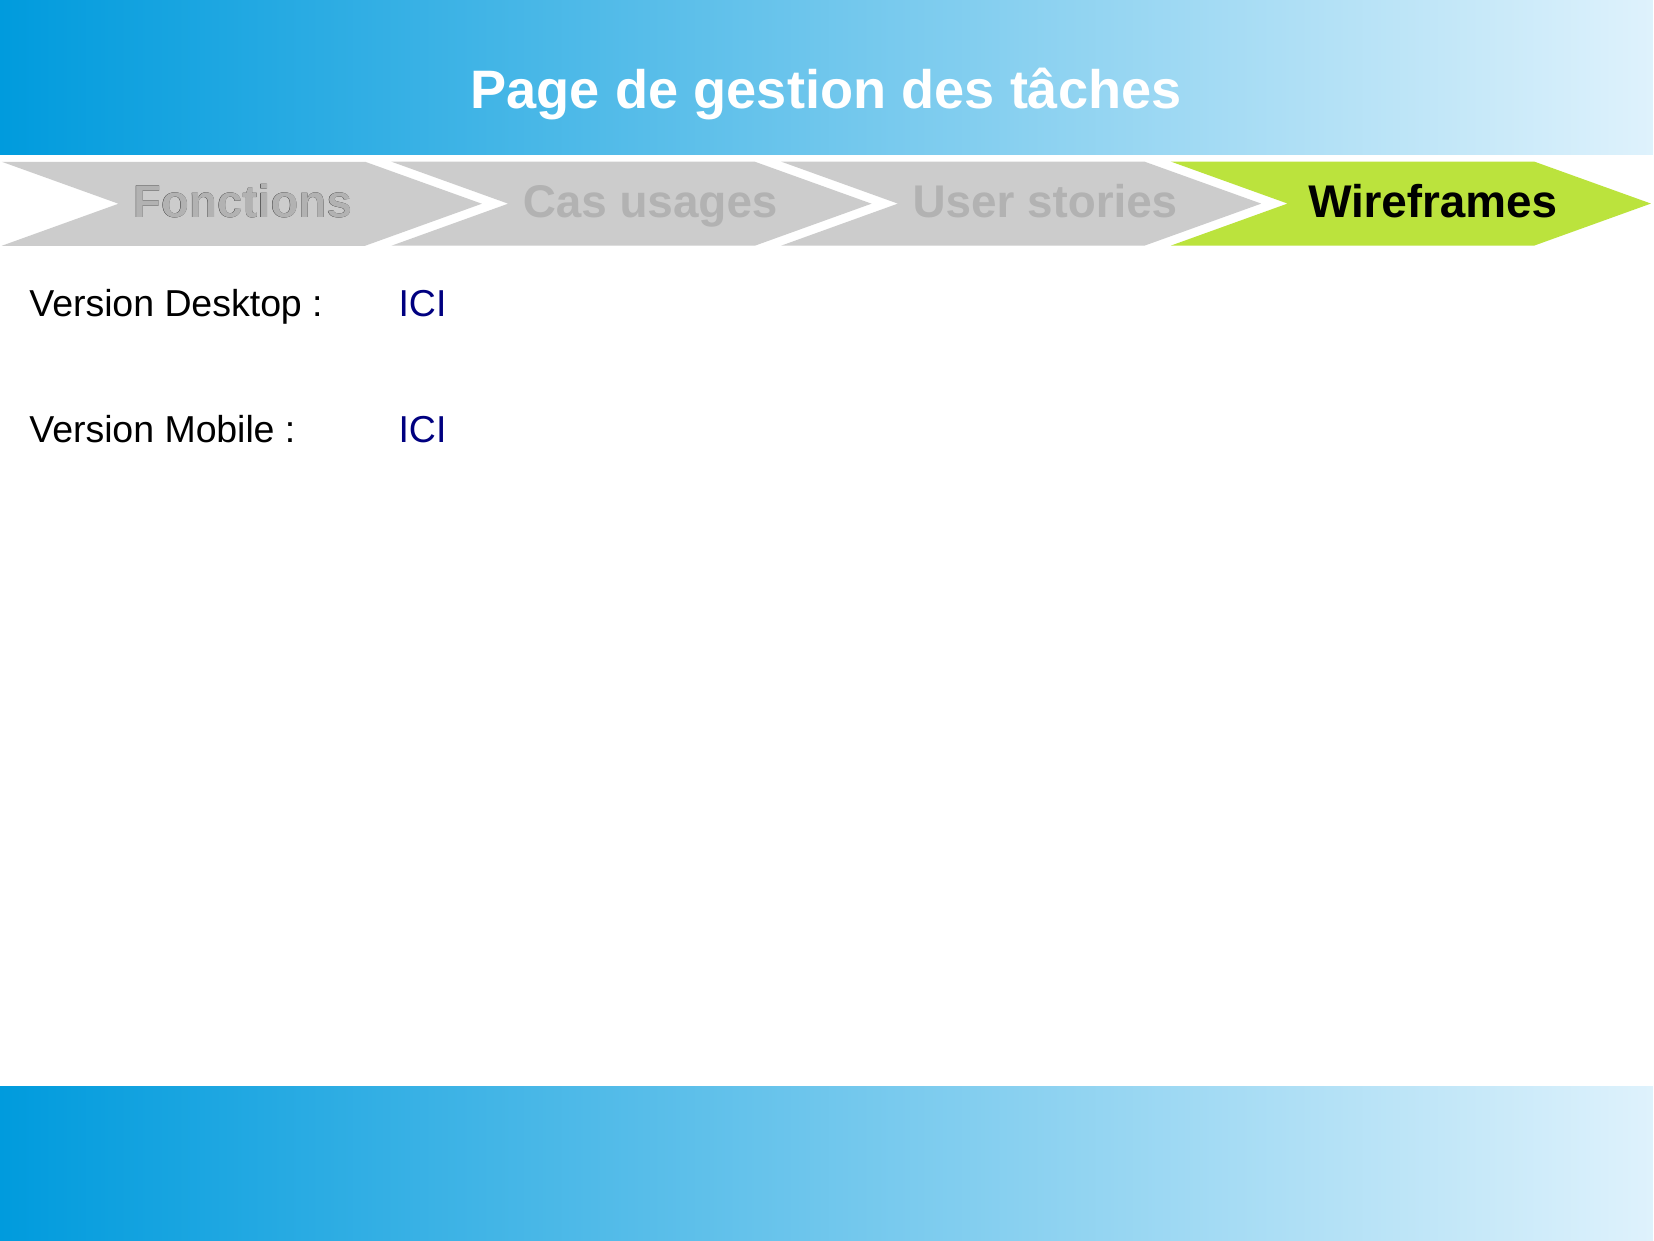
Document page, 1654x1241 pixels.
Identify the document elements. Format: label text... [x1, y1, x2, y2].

text_box Version Desktop : ICI Version Mobile : ICI [14, 274, 1630, 590]
text_box [1599, 184, 1651, 223]
text_box [781, 161, 1175, 246]
text_box Cas usages [508, 168, 813, 235]
text_box Wireframes [1293, 168, 1599, 235]
text_box [1203, 182, 1262, 225]
text_box [1, 161, 396, 246]
text_box Fonctions [118, 168, 423, 235]
title Page de gestion des tâches [82, 37, 1571, 143]
text_box [391, 161, 785, 246]
text_box [1170, 161, 1564, 246]
text_box User stories [897, 168, 1203, 235]
text_box [813, 182, 872, 225]
text_box [423, 182, 482, 225]
